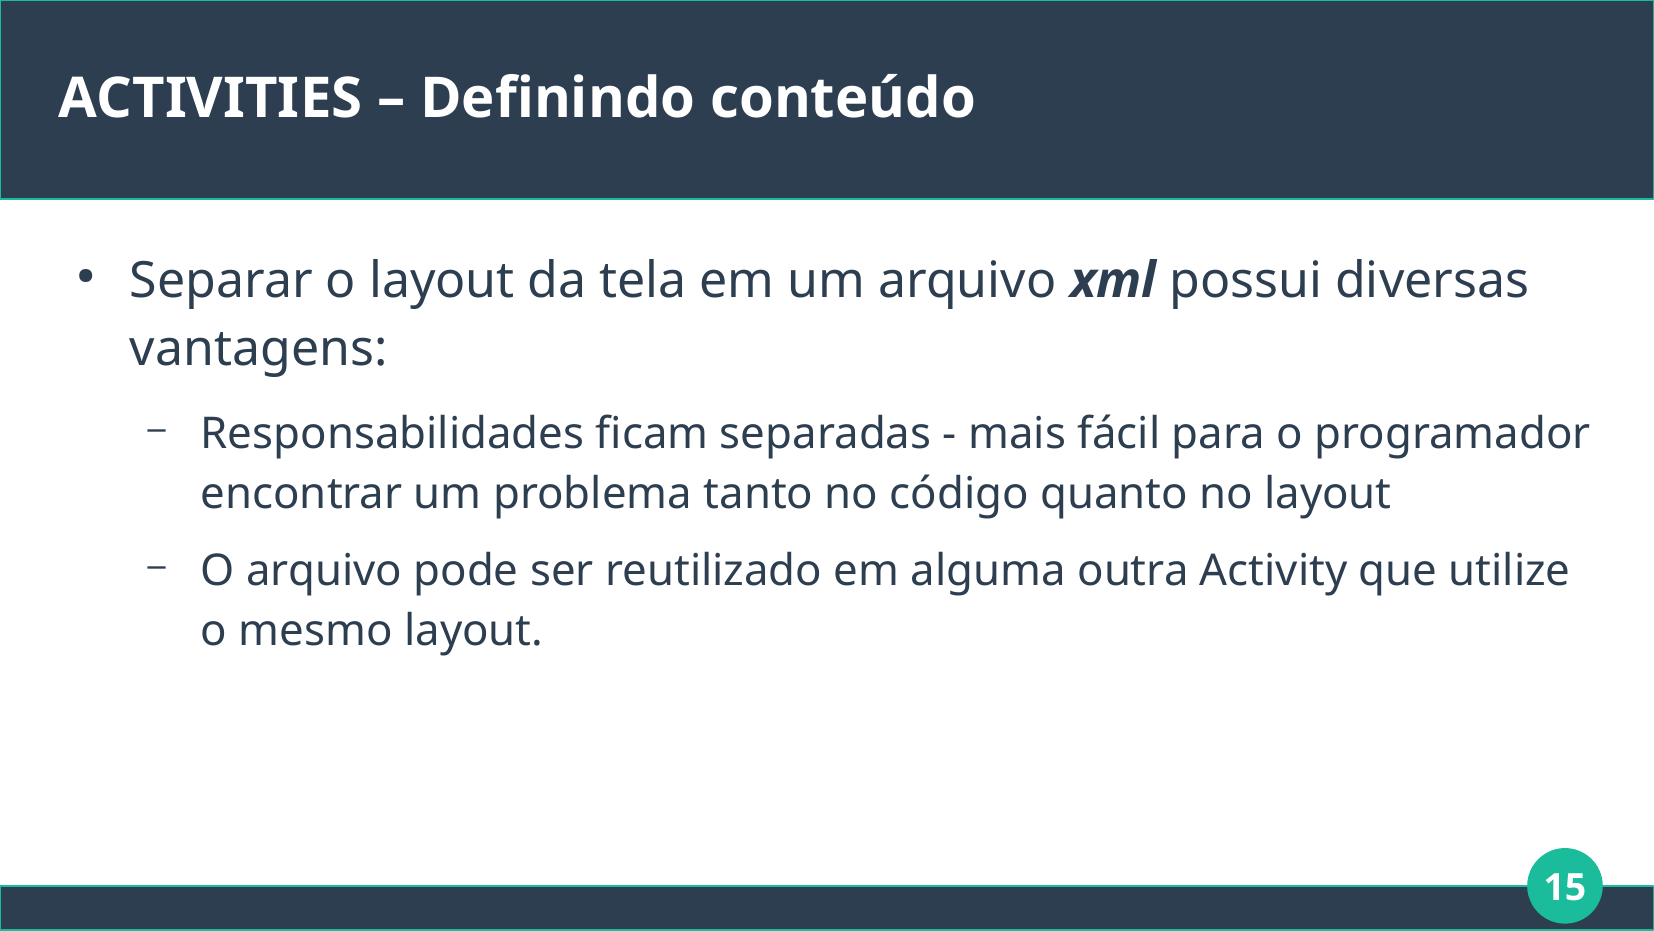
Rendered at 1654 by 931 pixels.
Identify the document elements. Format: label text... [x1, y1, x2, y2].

list Separar o layout da tela em um arquivo xml possui diversas vantagens: Responsabilidades ficam separadas - mais fácil para o programador encontrar um problema tanto no código quanto no layout O arquivo pode ser reutilizado em alguma outra Activity que utilize o mesmo layout. [59, 243, 1595, 864]
title ACTIVITIES – Definindo conteúdo [59, 37, 1595, 155]
